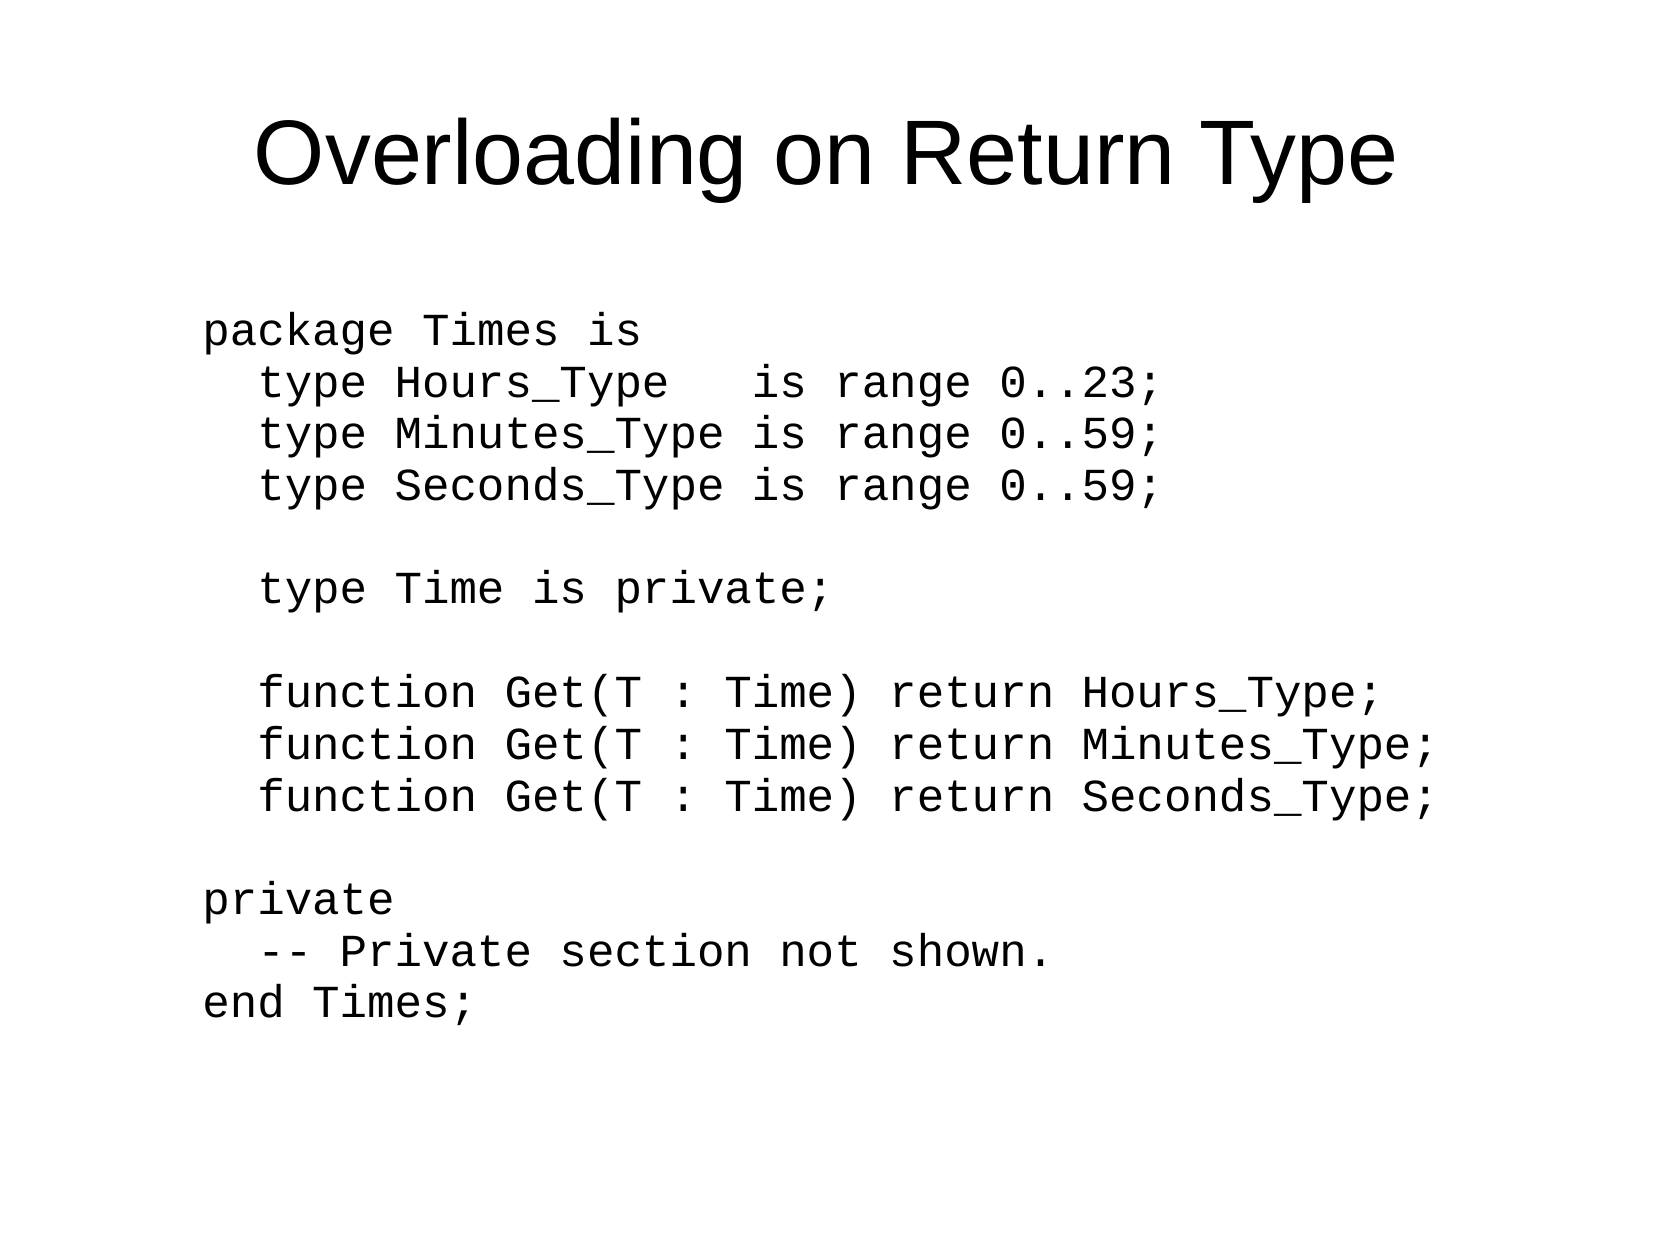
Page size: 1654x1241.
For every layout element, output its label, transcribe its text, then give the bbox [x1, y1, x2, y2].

title Overloading on Return Type [82, 49, 1571, 257]
text_box package Times is type Hours_Type is range 0..23; type Minutes_Type is range 0..59; type Seconds_Type is range 0..59; type Time is private; function Get(T : Time) return Hours_Type; function Get(T : Time) return Minutes_Type; function Get(T : Time) return Seconds_Type; private -- Private section not shown. end Times; [187, 300, 1455, 998]
